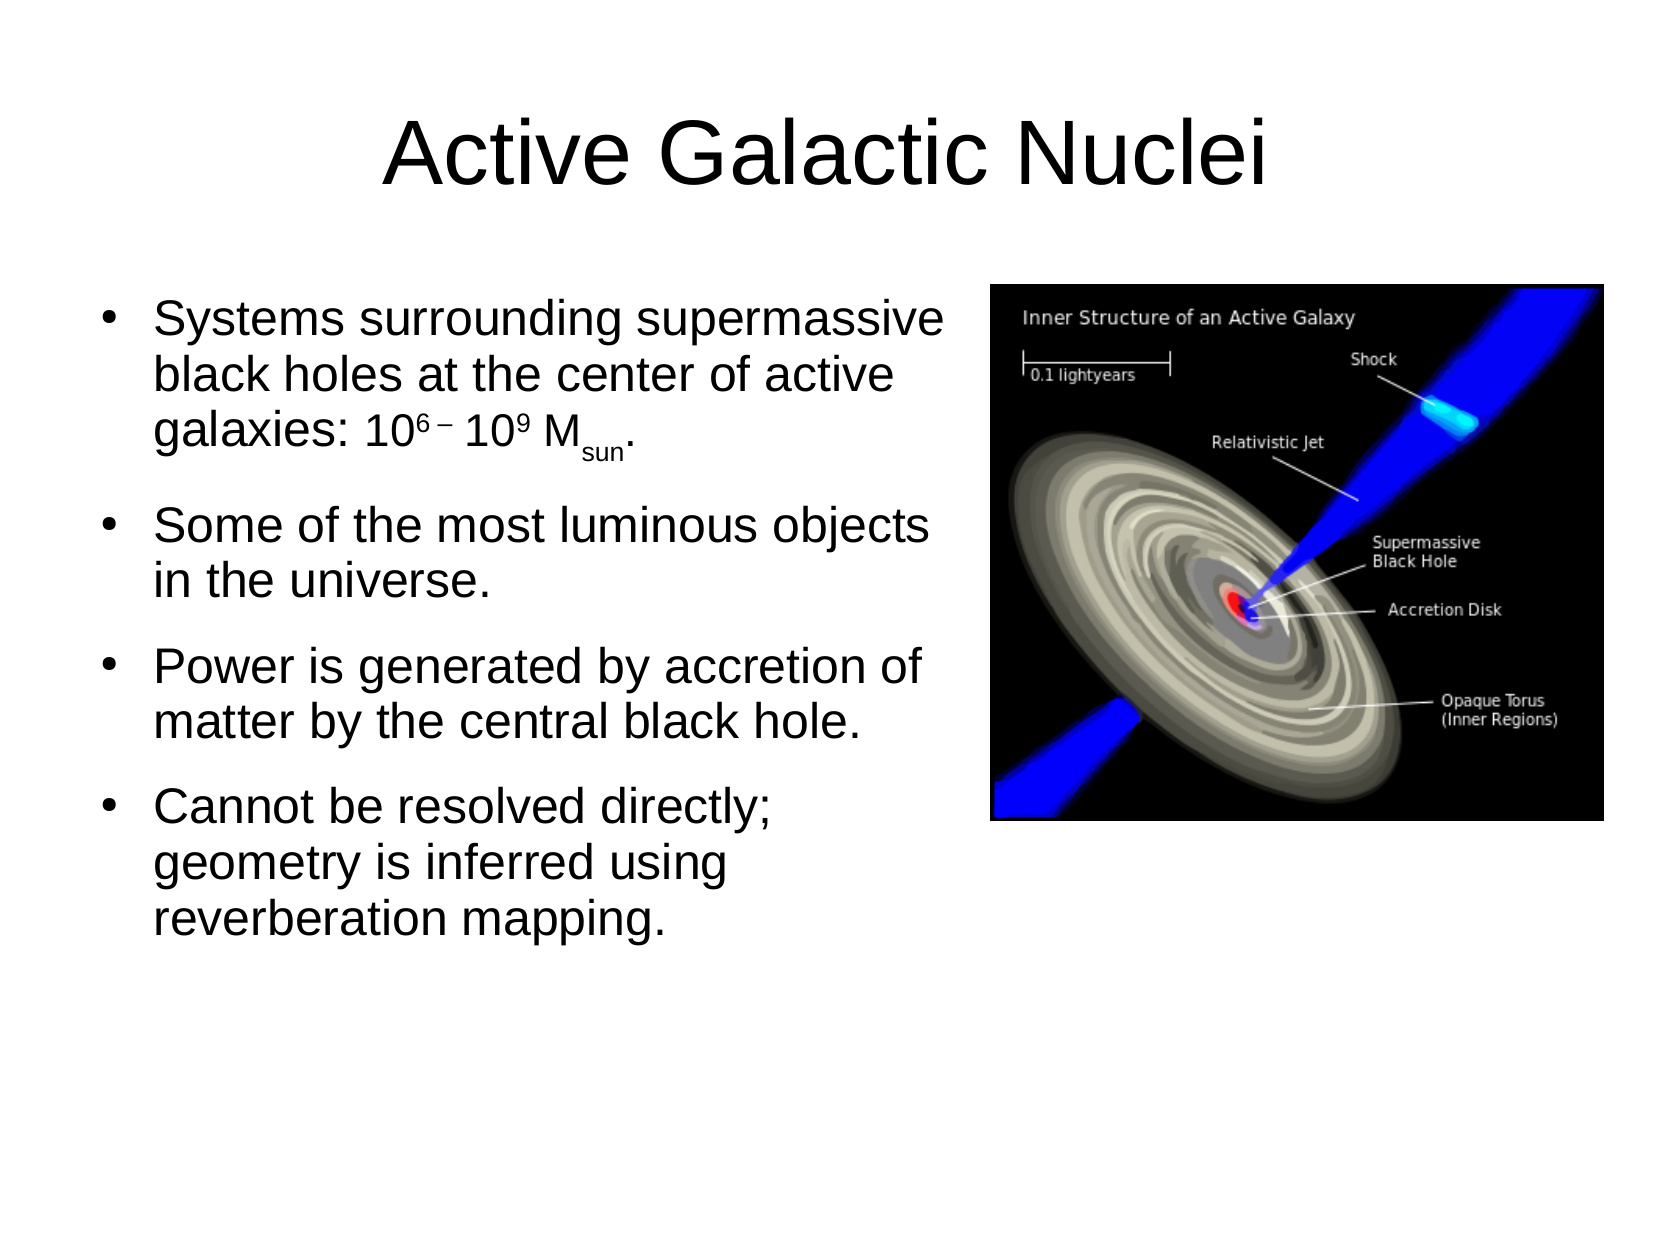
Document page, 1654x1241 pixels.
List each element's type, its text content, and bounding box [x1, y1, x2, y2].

list Systems surrounding supermassive black holes at the center of active galaxies: 106 – 109 Msun. Some of the most luminous objects in the universe. Power is generated by accretion of matter by the central black hole. Cannot be resolved directly; geometry is inferred using reverberation mapping. [82, 290, 961, 1010]
picture [990, 284, 1604, 821]
title Active Galactic Nuclei [82, 49, 1571, 257]
